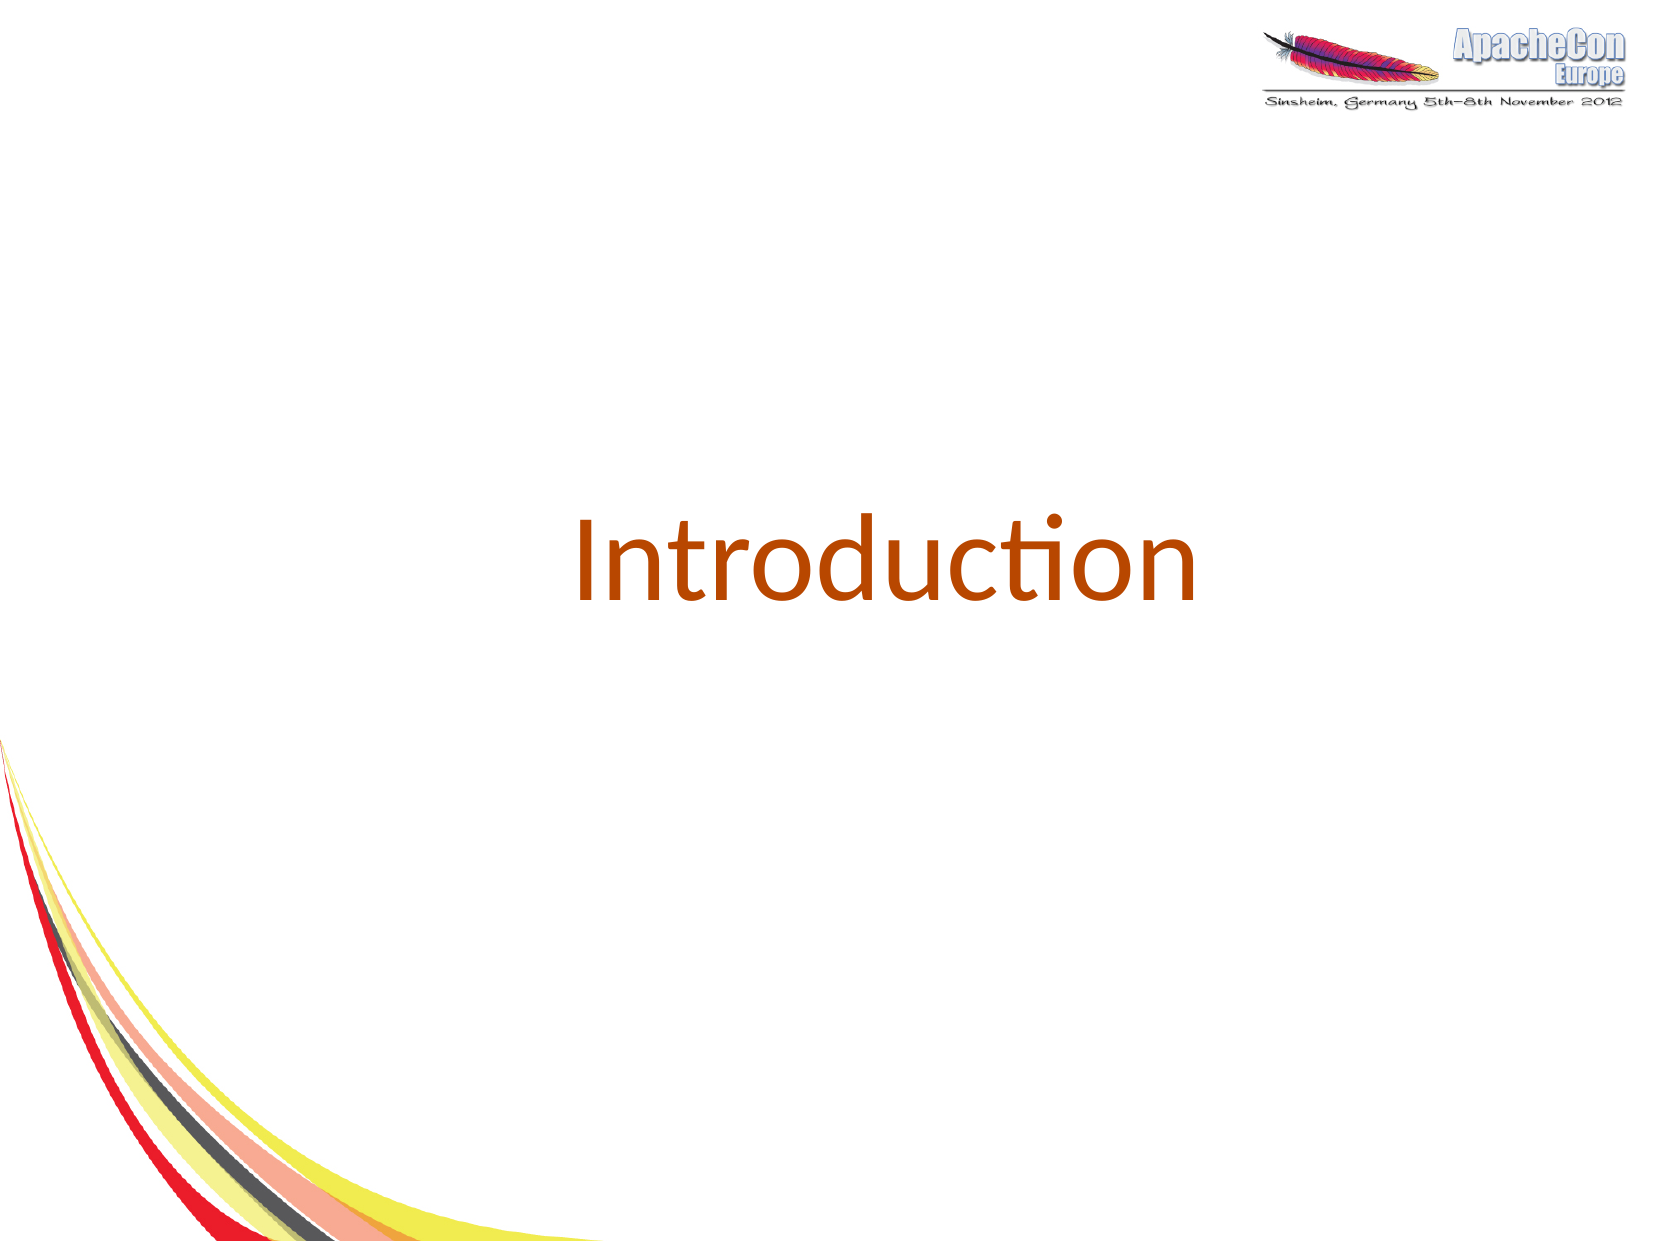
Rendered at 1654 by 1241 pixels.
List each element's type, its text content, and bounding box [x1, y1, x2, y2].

picture [0, 0, 1654, 1241]
title Introduction [206, 492, 1565, 646]
